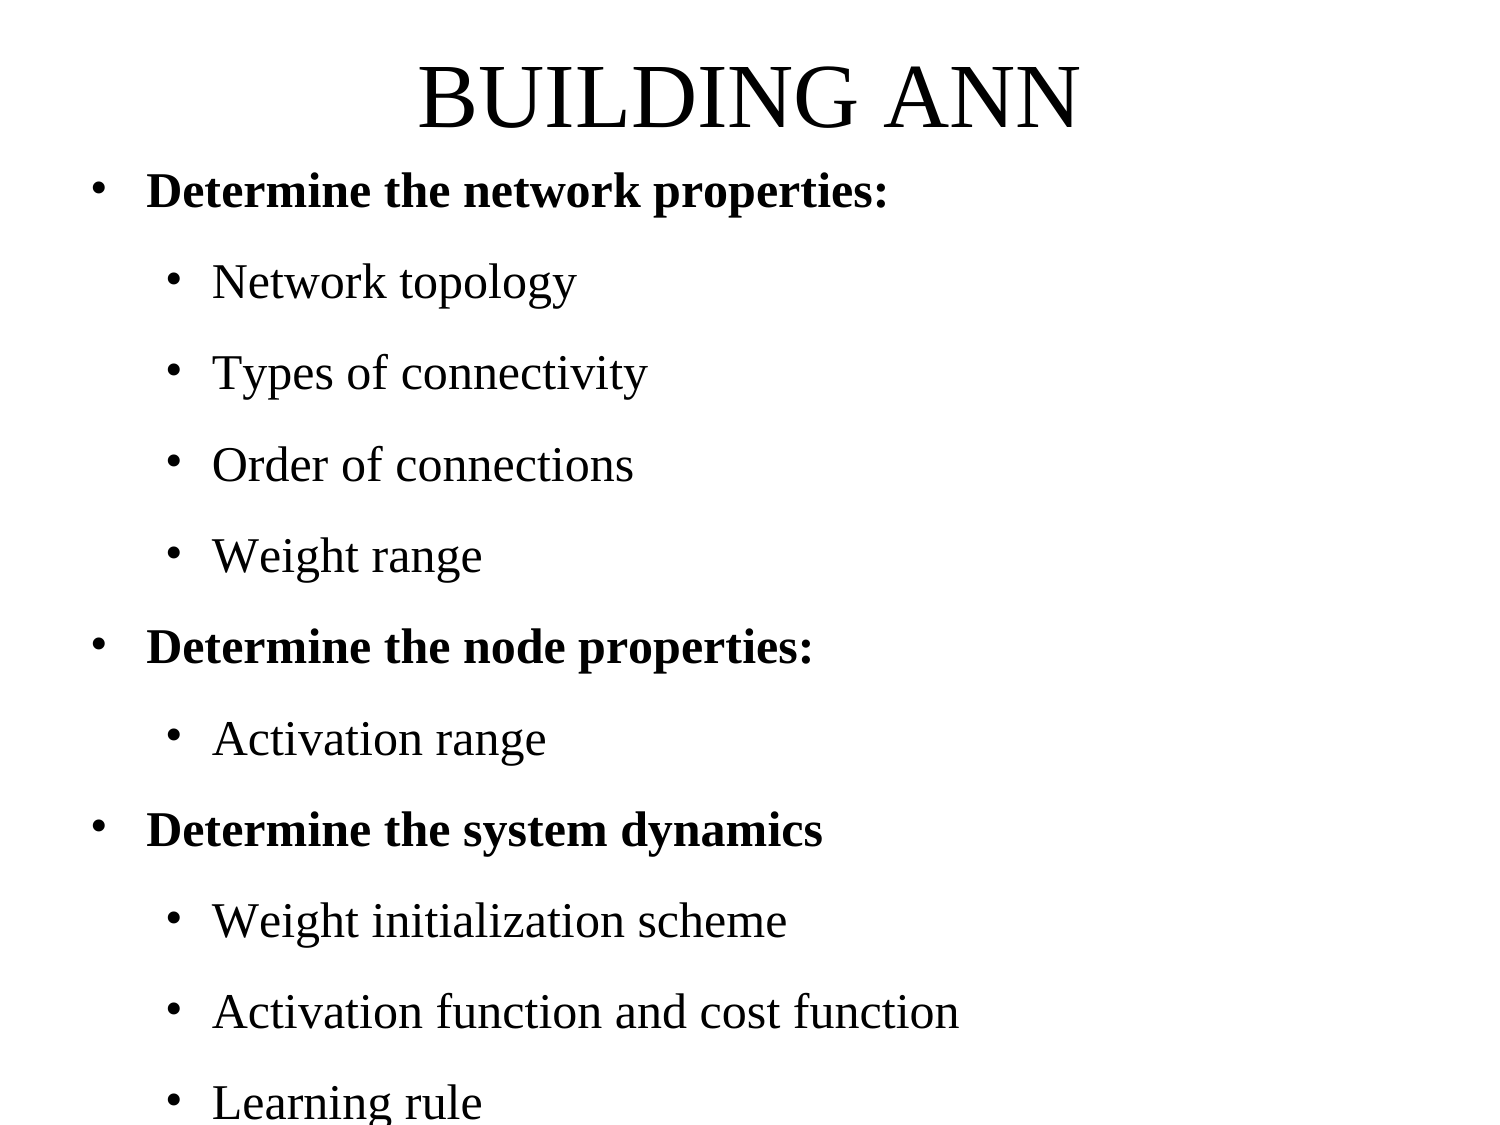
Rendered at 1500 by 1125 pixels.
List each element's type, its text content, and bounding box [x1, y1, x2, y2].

list Determine the network properties: Network topology Types of connectivity Order of connections Weight range Determine the node properties: Activation range Determine the system dynamics Weight initialization scheme Activation function and cost function Learning rule [75, 149, 1426, 1125]
title BUILDING ANN [75, 45, 1426, 138]
